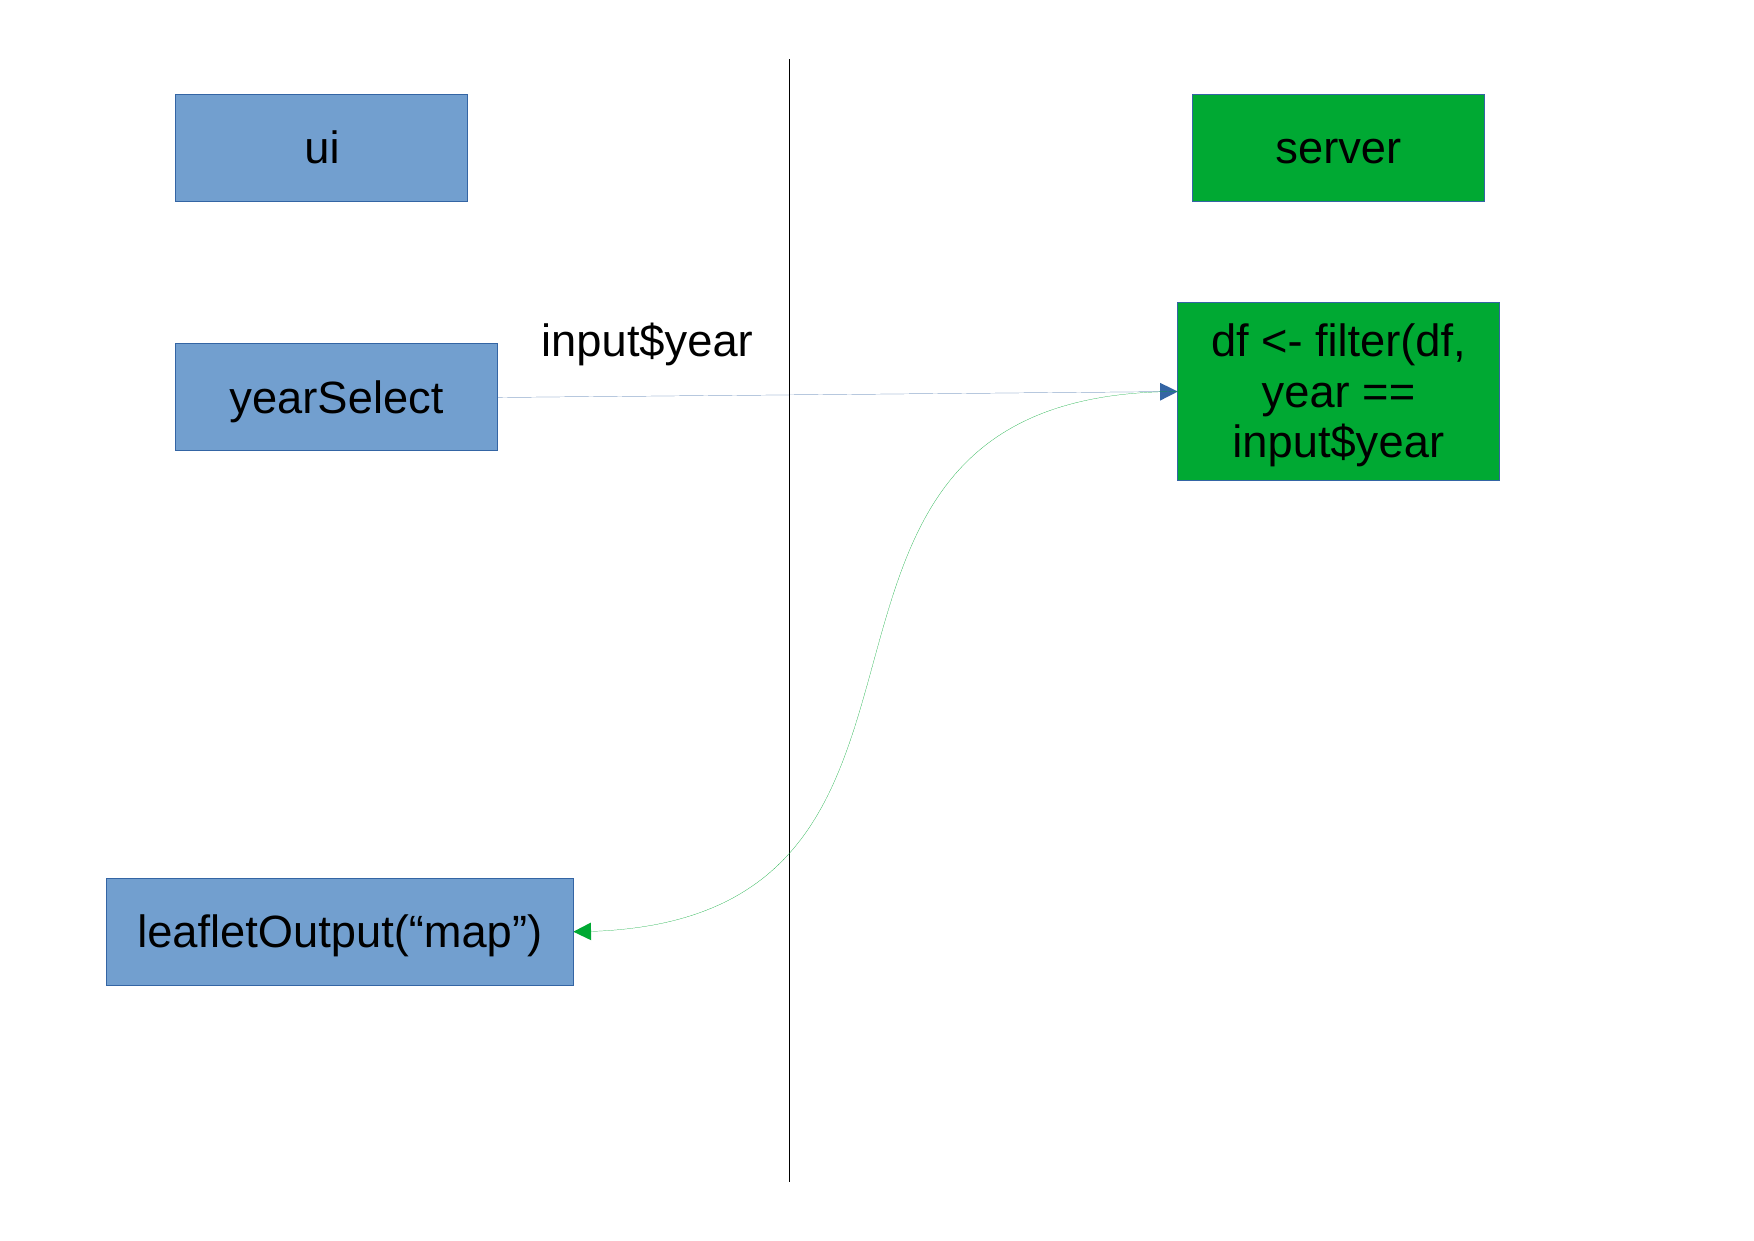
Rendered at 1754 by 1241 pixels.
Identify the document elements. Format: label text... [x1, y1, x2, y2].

text_box ui [175, 94, 468, 202]
text_box leafletOutput(“map”) [106, 878, 574, 986]
text_box df <- filter(df, year == input$year [1177, 302, 1500, 481]
text_box server [1192, 94, 1485, 202]
text_box yearSelect [175, 343, 498, 451]
text_box input$year [526, 308, 790, 425]
